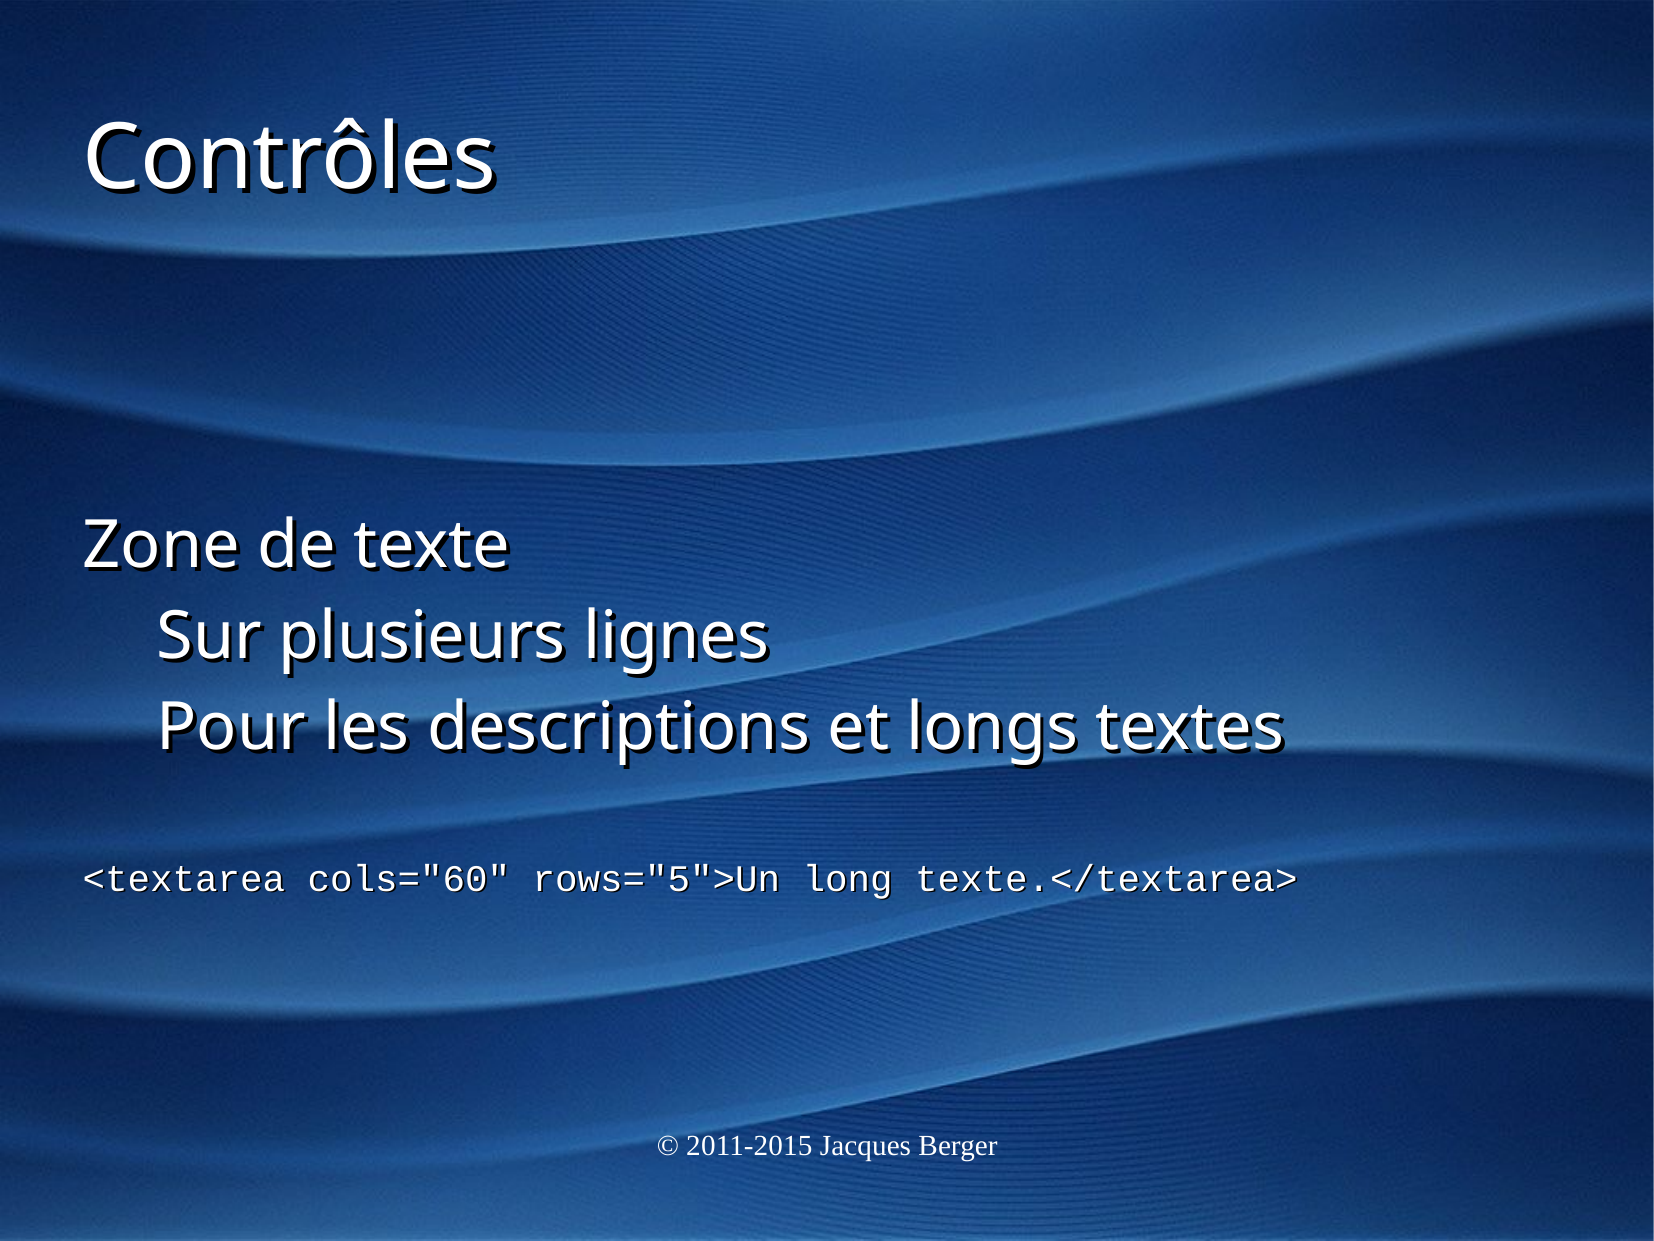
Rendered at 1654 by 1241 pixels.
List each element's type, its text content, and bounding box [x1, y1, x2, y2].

title Contrôles [82, 56, 1571, 250]
subtitle Zone de texte Sur plusieurs lignes Pour les descriptions et longs textes <textarea cols="60" rows="5">Un long texte.</textarea> [82, 297, 1571, 1102]
picture [0, 0, 1654, 1241]
